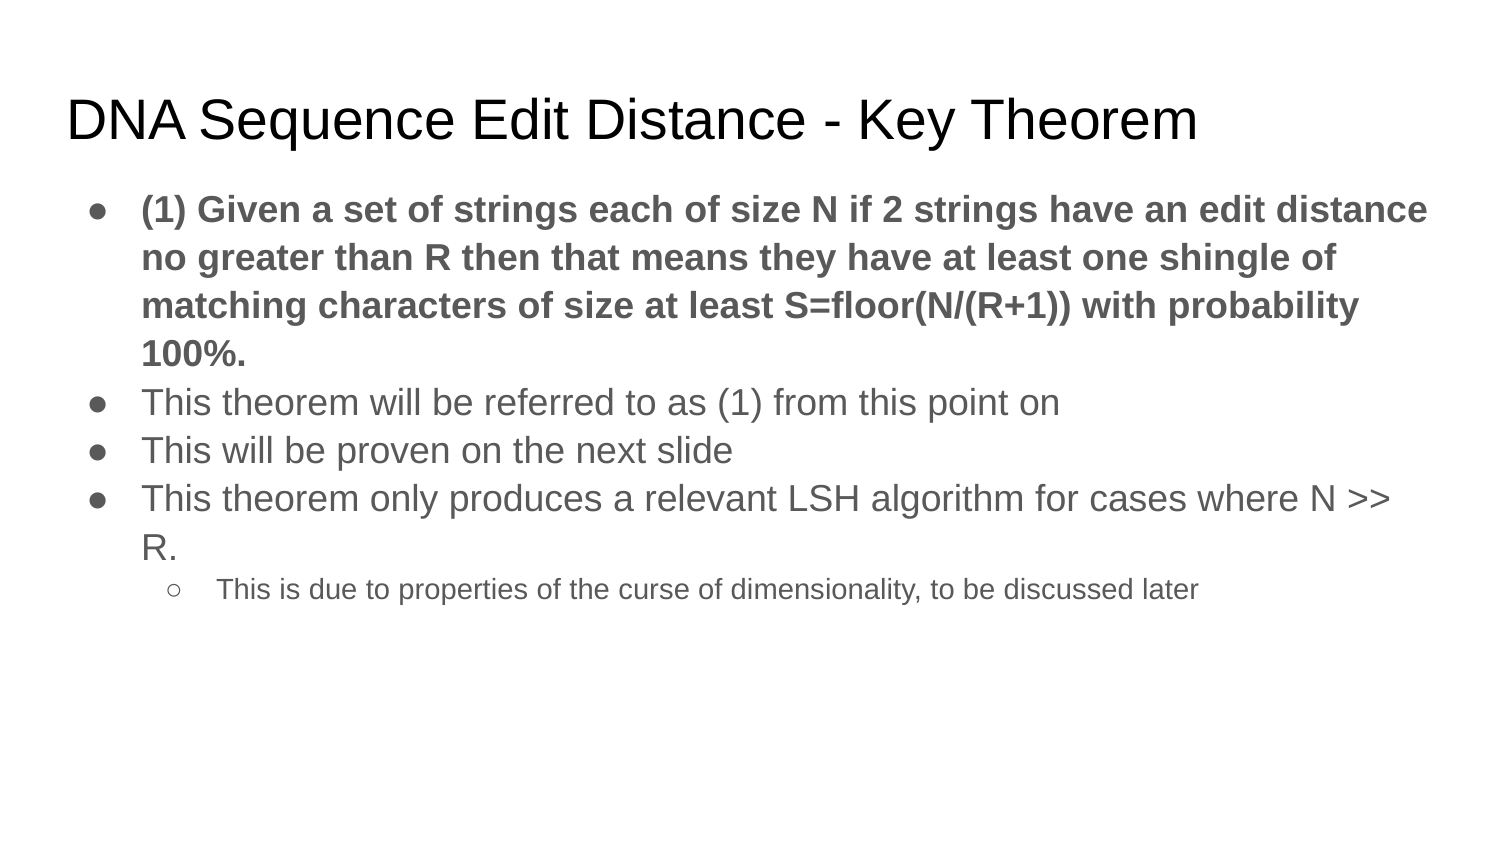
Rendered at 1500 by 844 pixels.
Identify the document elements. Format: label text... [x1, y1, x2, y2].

title DNA Sequence Edit Distance - Key Theorem [51, 72, 1449, 166]
list (1) Given a set of strings each of size N if 2 strings have an edit distance no greater than R then that means they have at least one shingle of matching characters of size at least S=floor(N/(R+1)) with probability 100%. This theorem will be referred to as (1) from this point on This will be proven on the next slide This theorem only produces a relevant LSH algorithm for cases where N >> R. This is due to properties of the curse of dimensionality, to be discussed later [51, 166, 1449, 750]
